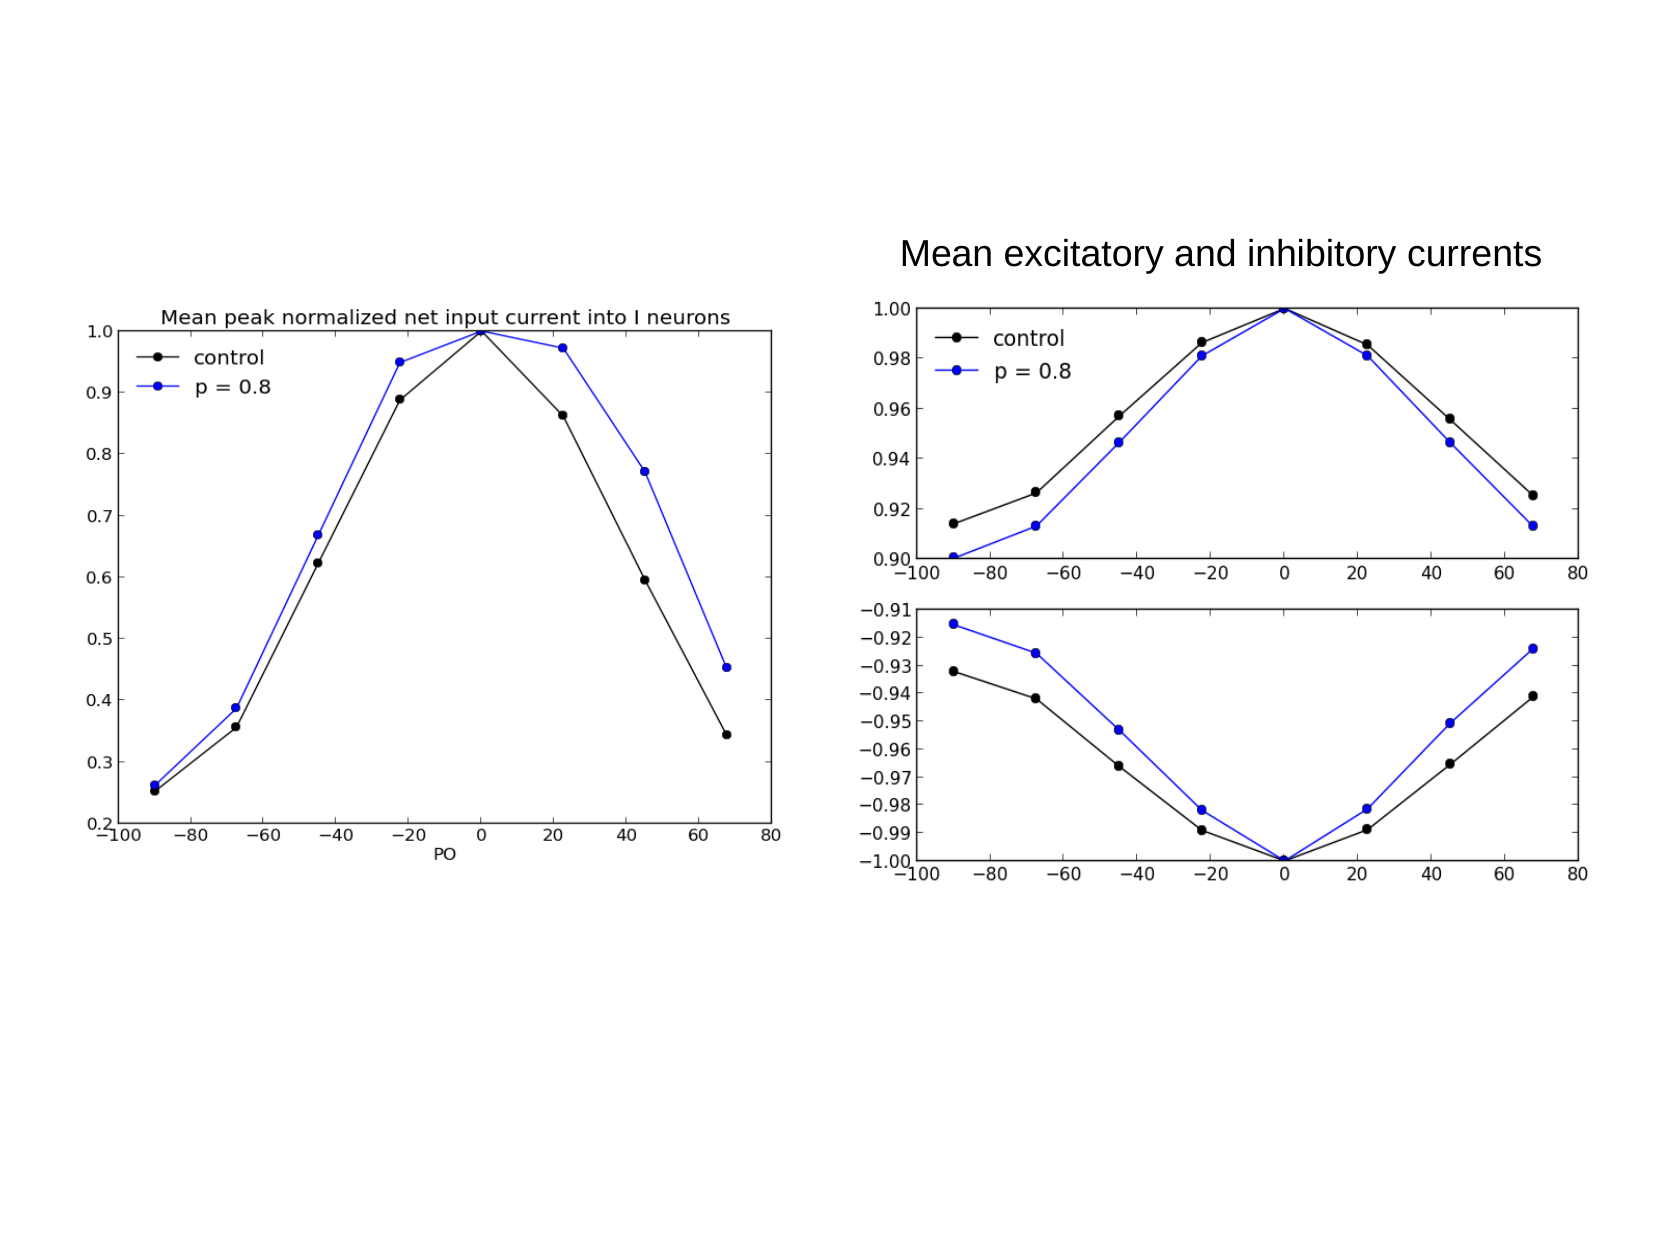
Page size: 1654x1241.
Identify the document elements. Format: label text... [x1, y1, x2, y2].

picture [13, 240, 1654, 931]
text_box Mean excitatory and inhibitory currents [885, 225, 1568, 282]
